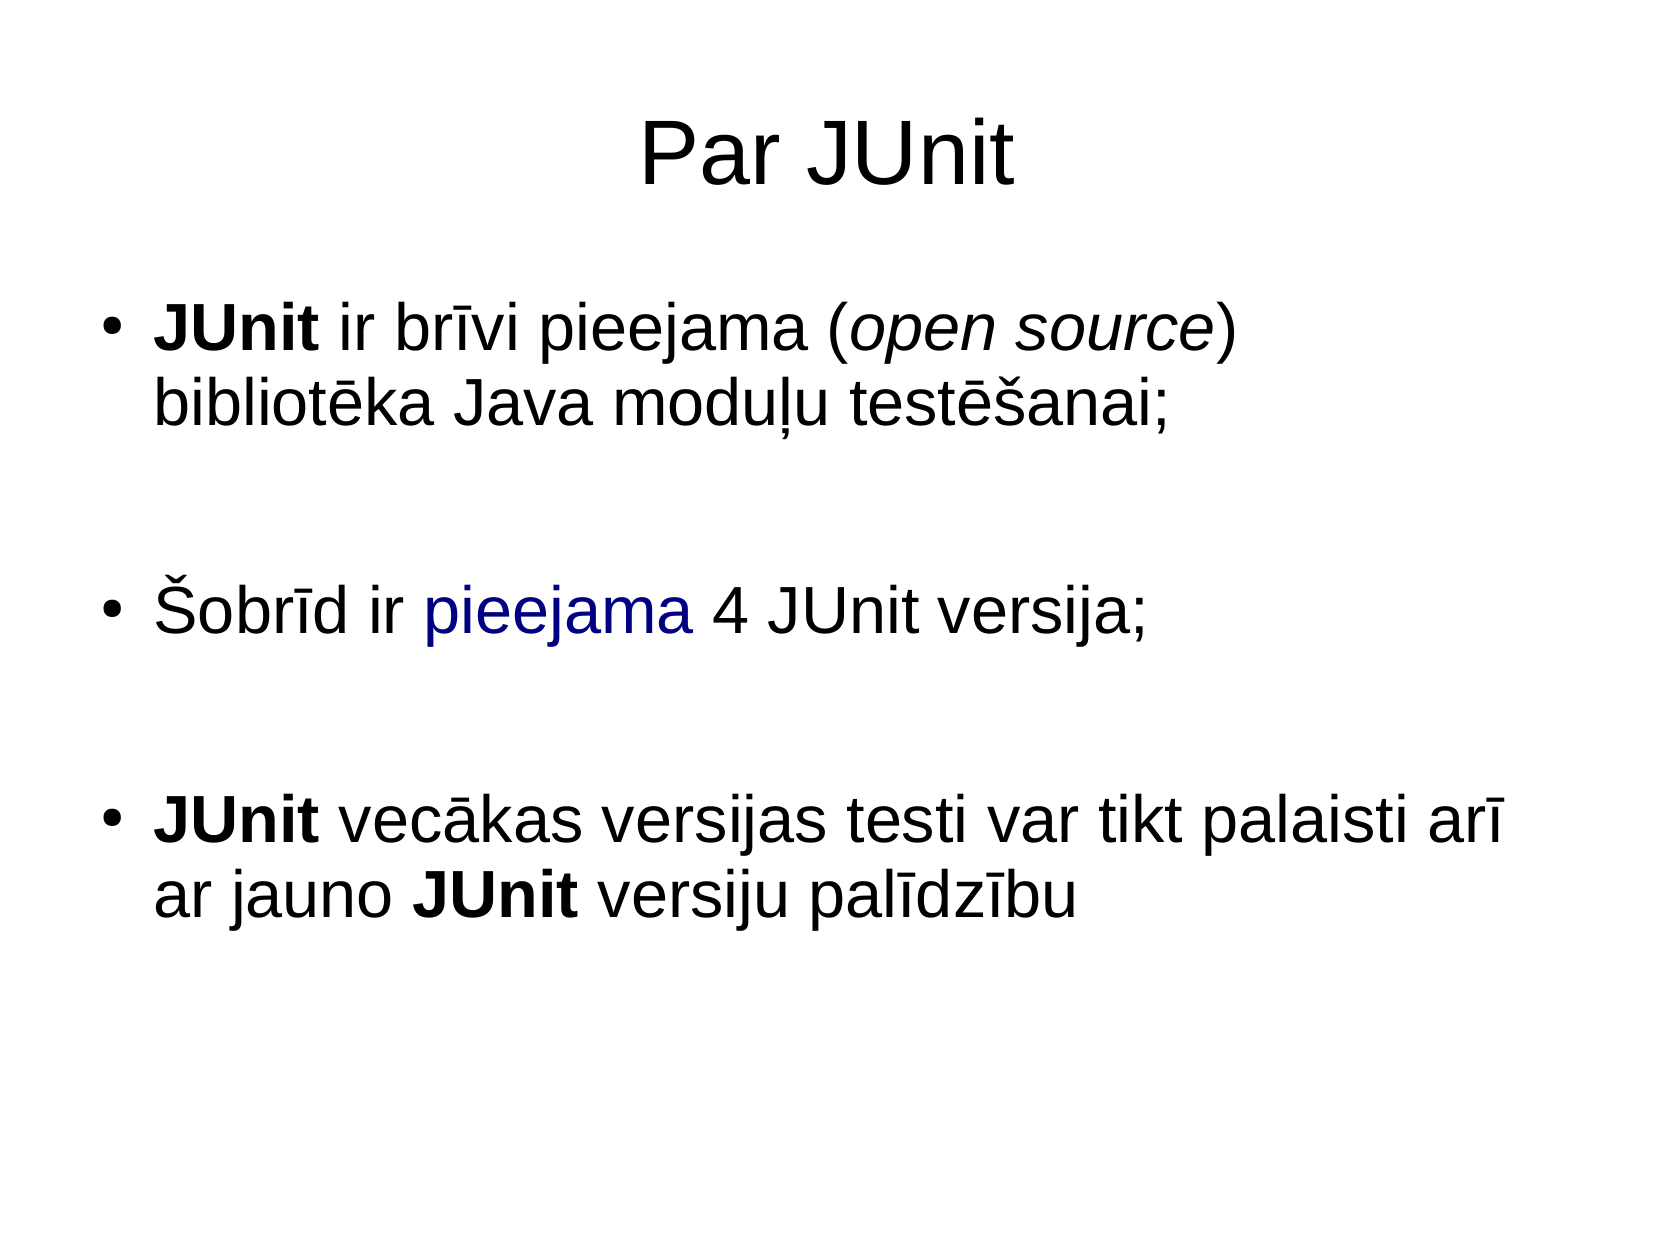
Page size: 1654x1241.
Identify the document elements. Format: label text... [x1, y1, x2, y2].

list JUnit ir brīvi pieejama (open source) bibliotēka Java moduļu testēšanai; Šobrīd ir pieejama 4 JUnit versija; JUnit vecākas versijas testi var tikt palaisti arī ar jauno JUnit versiju palīdzību [82, 290, 1538, 1010]
title Par JUnit [82, 49, 1571, 257]
